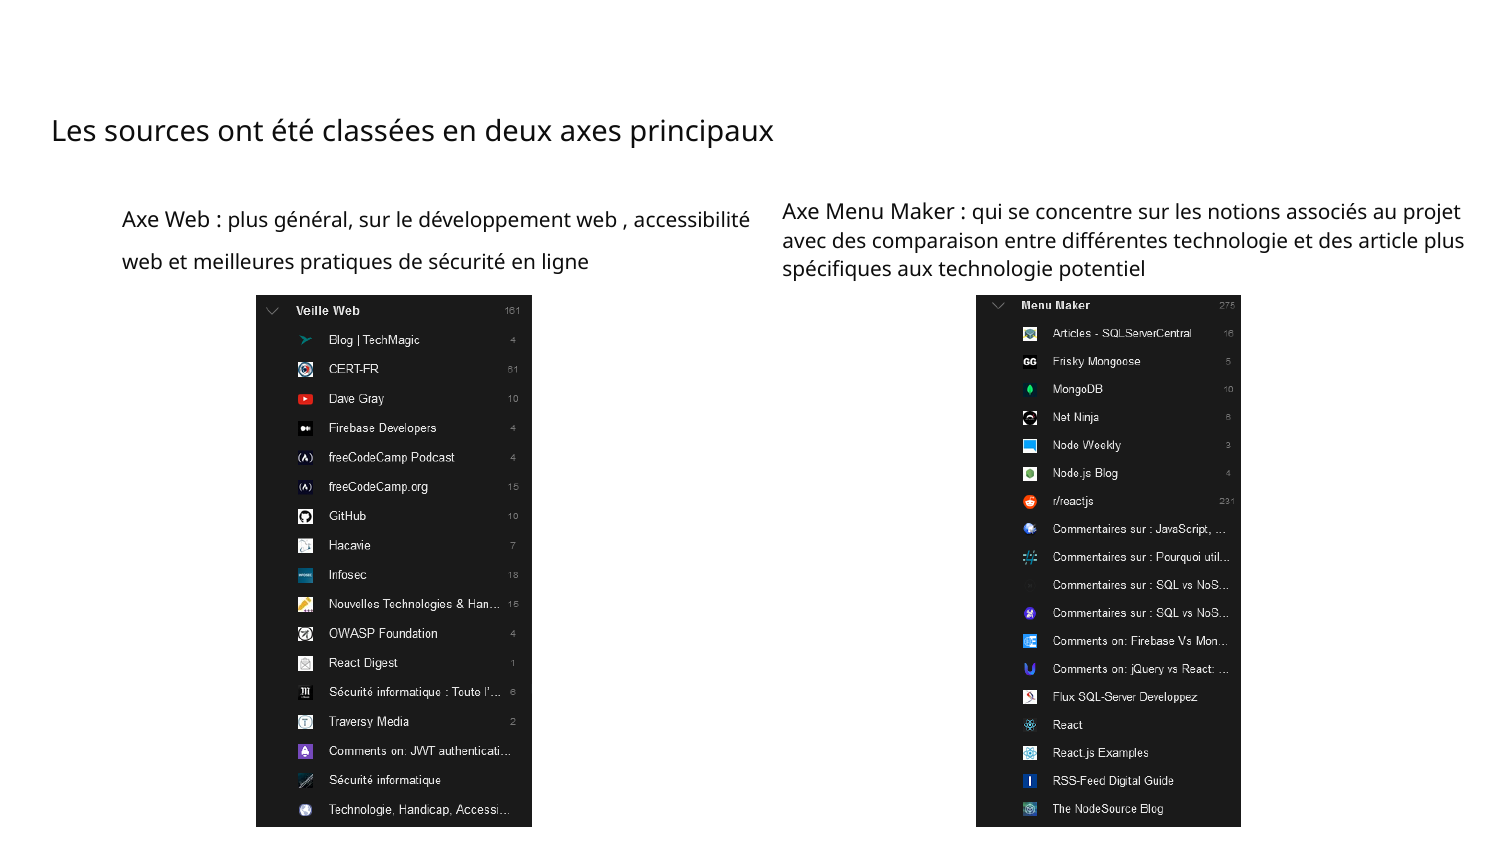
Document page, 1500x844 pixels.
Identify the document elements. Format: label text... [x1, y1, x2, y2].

title Les sources ont été classées en deux axes principaux [51, 72, 1449, 167]
picture [976, 295, 1241, 827]
list Axe Web : plus général, sur le développement web , accessibilité web et meilleures pratiques de sécurité en ligne [51, 189, 767, 827]
picture [256, 295, 532, 827]
text_box Axe Menu Maker : qui se concentre sur les notions associés au projet avec des comparaison entre différentes technologie et des article plus spécifiques aux technologie potentiel [767, 189, 1500, 827]
